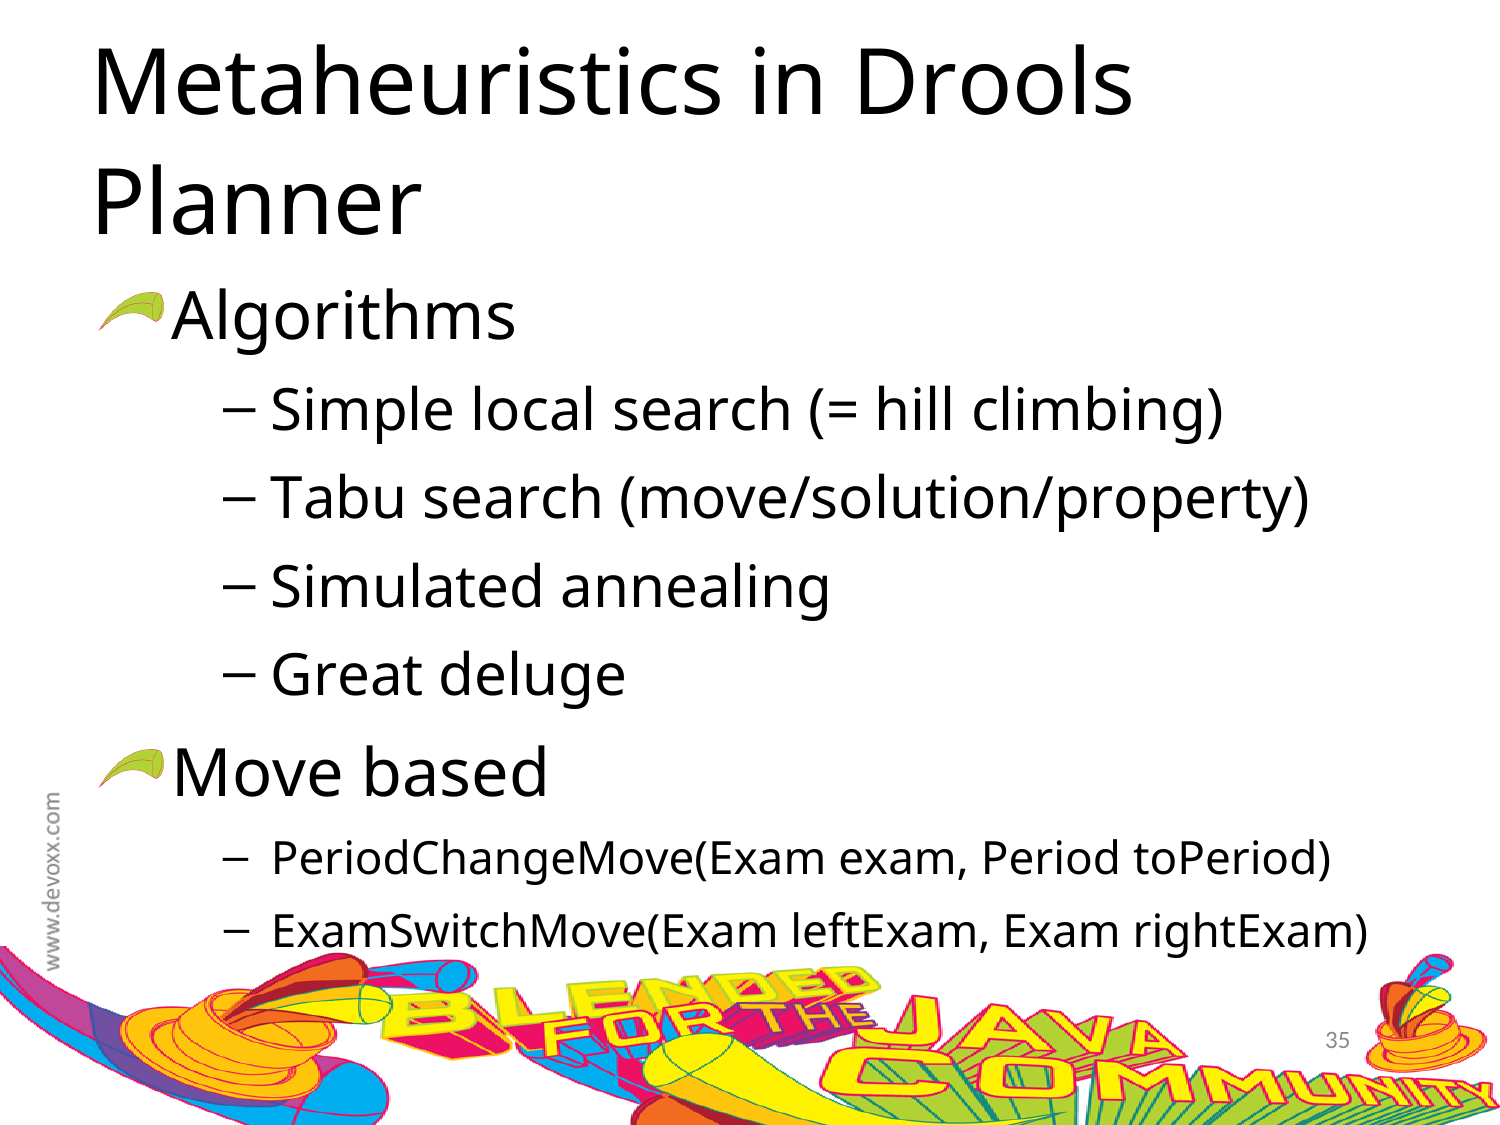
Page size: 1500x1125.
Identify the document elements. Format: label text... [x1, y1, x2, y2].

list Algorithms Simple local search (= hill climbing) Tabu search (move/solution/property) Simulated annealing Great deluge Move based PeriodChangeMove(Exam exam, Period toPeriod) ExamSwitchMove(Exam leftExam, Exam rightExam) [75, 262, 1426, 944]
title Metaheuristics in Drools Planner [75, 14, 1426, 262]
picture [0, 757, 1500, 1125]
